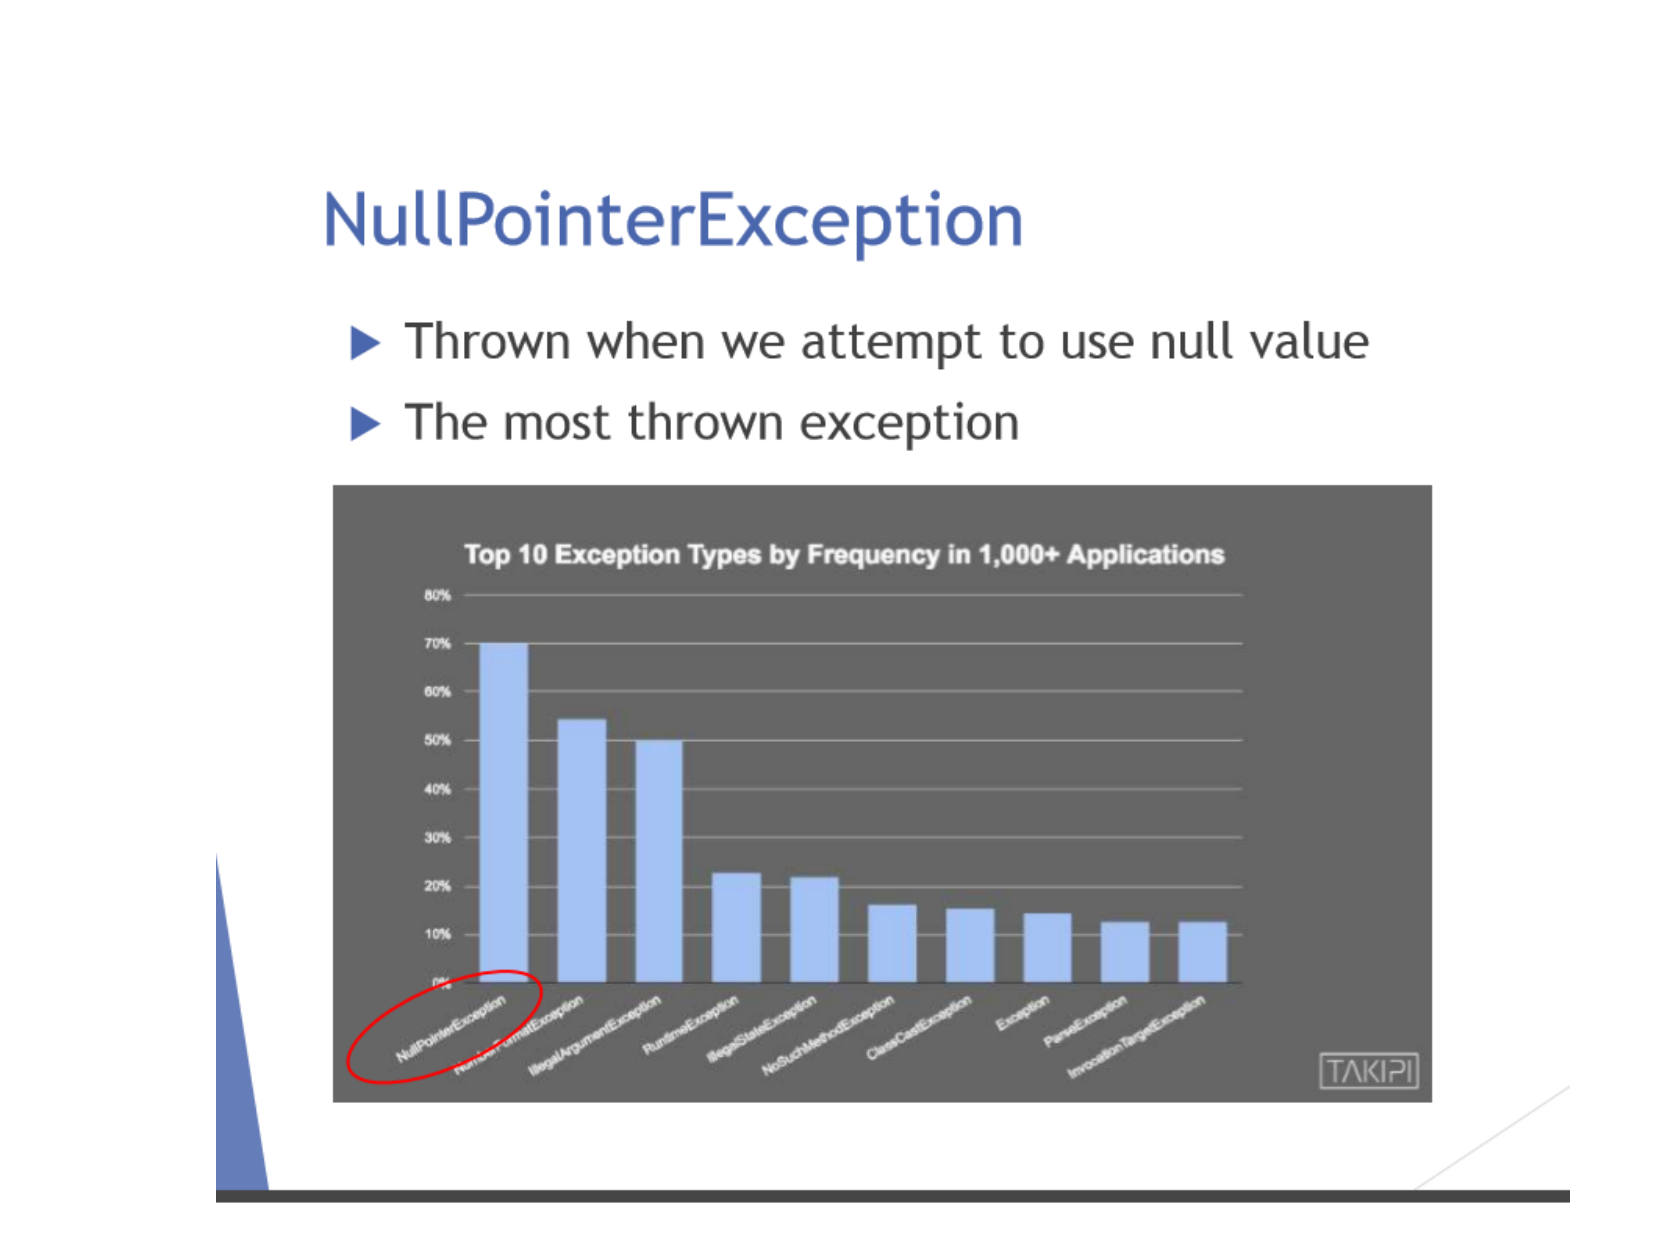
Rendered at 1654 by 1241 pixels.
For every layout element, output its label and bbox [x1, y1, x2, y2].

picture [216, 68, 1570, 1207]
